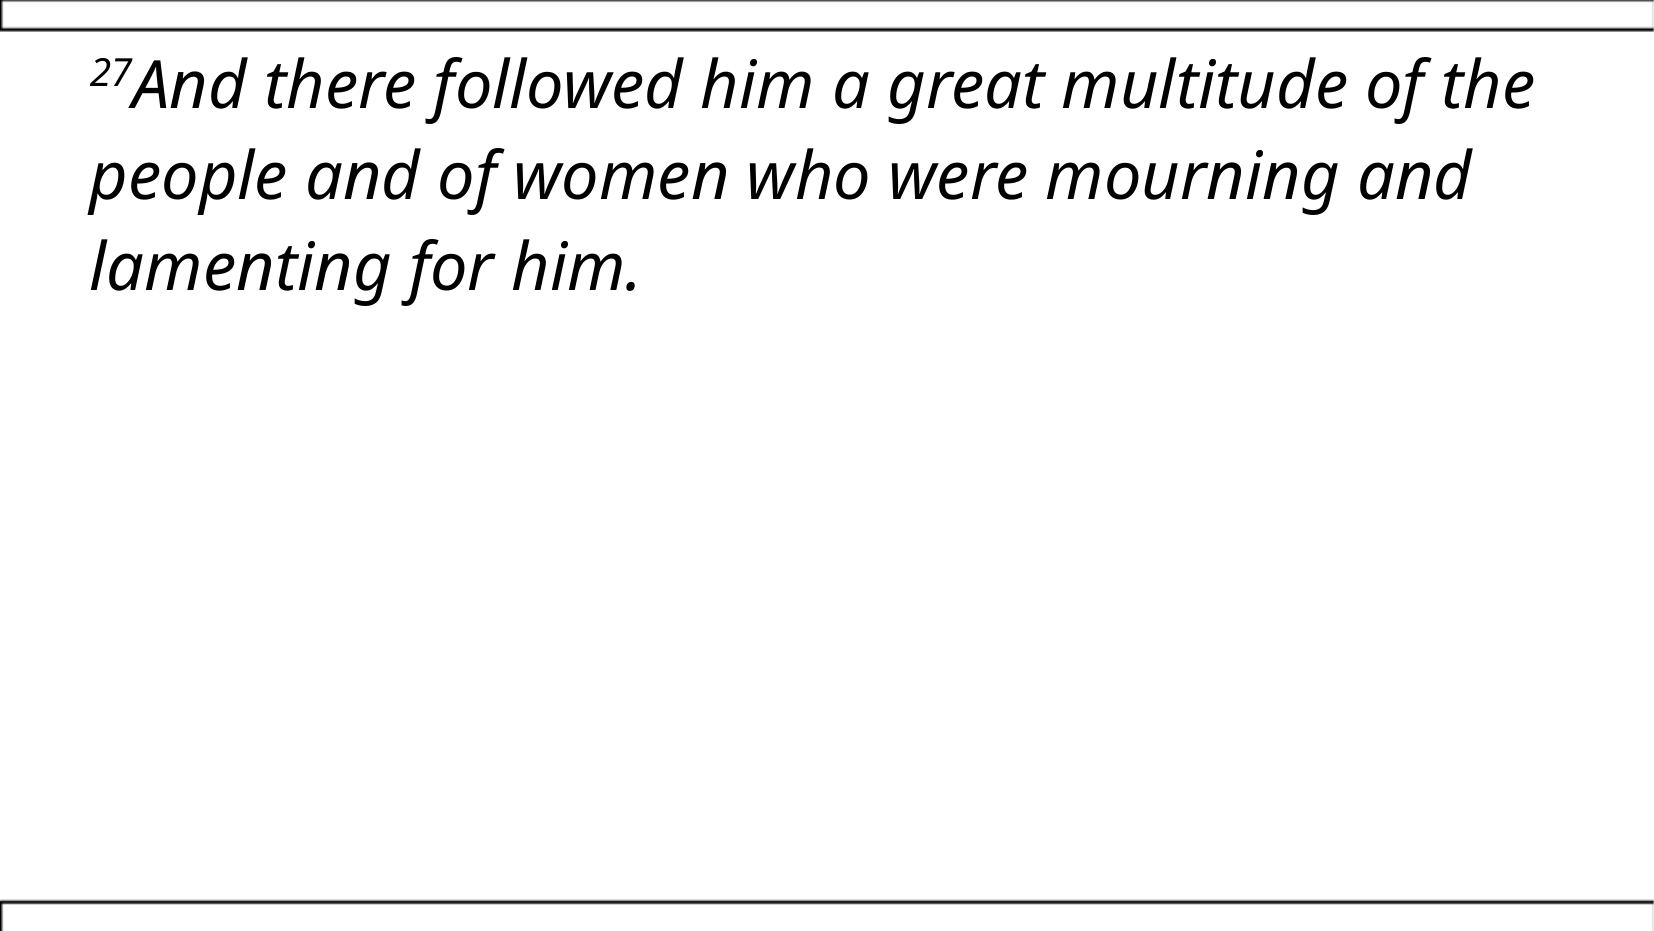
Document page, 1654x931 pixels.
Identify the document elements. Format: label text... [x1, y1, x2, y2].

text_box 27And there followed him a great multitude of the people and of women who were mourning and lamenting for him. [75, 30, 1591, 331]
picture [0, 0, 1654, 931]
